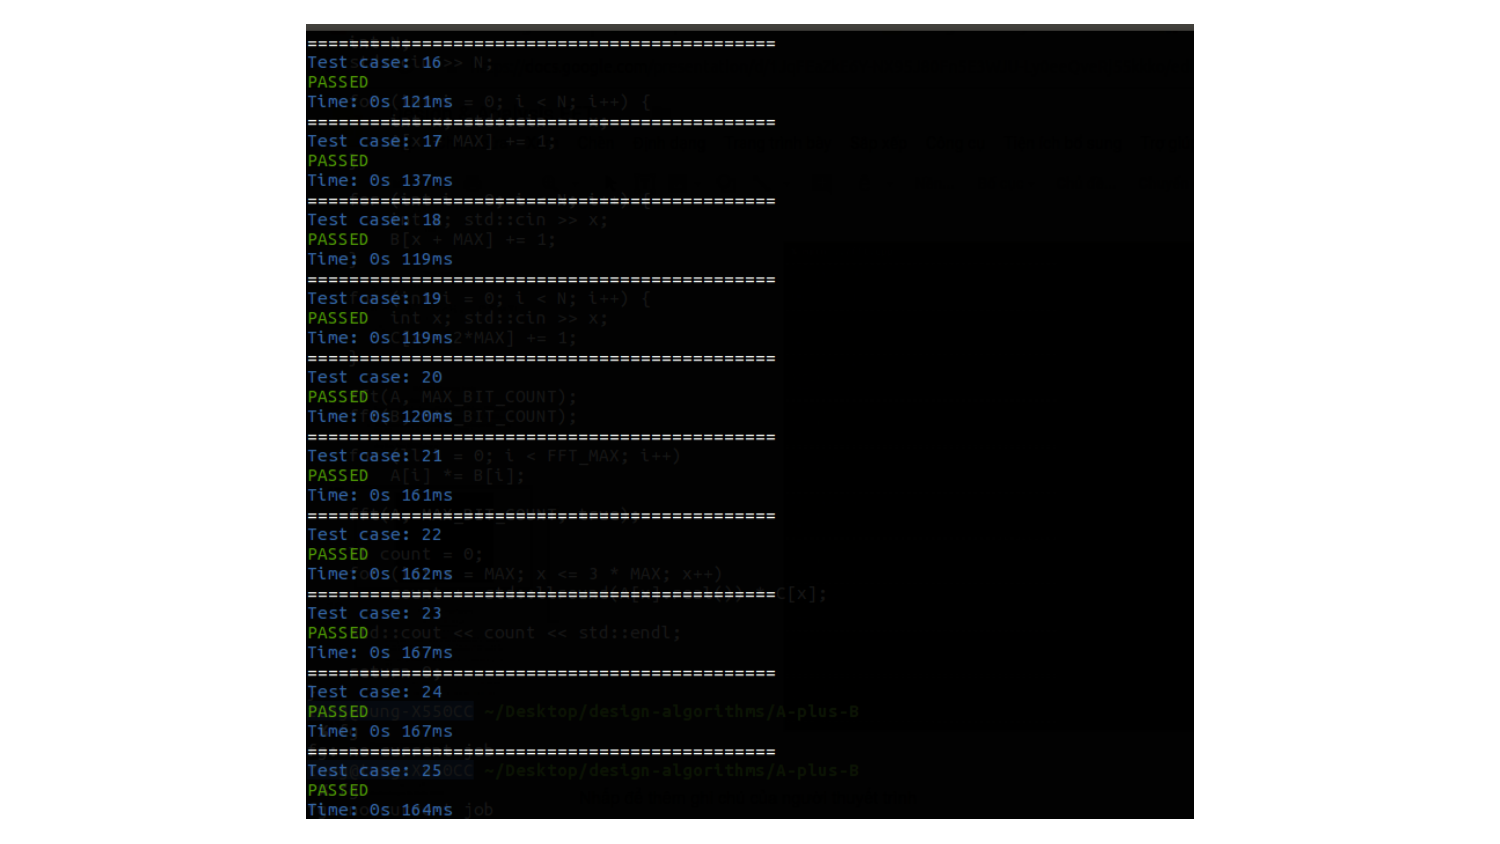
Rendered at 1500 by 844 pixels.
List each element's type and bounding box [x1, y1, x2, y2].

picture [306, 24, 1194, 819]
